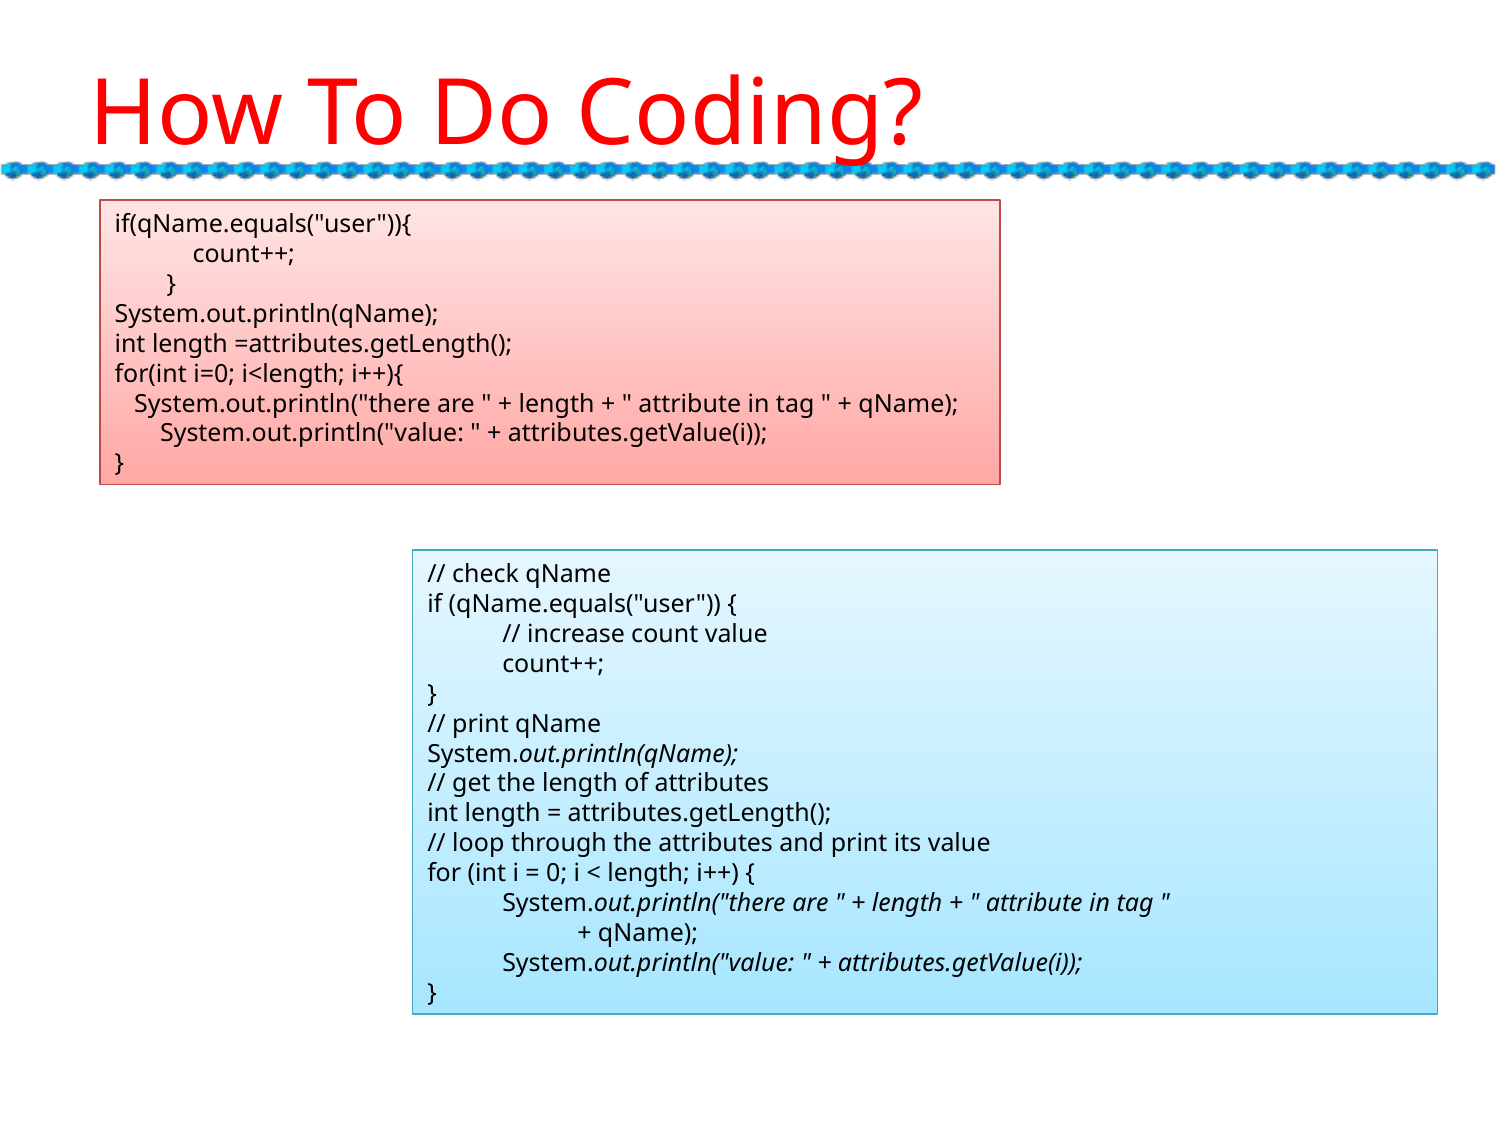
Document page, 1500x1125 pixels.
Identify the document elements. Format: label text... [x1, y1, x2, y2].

text_box if(qName.equals("user")){ count++; } System.out.println(qName); int length =attributes.getLength(); for(int i=0; i<length; i++){ System.out.println("there are " + length + " attribute in tag " + qName); System.out.println("value: " + attributes.getValue(i)); } [99, 200, 1000, 485]
text_box // check qName if (qName.equals("user")) { // increase count value count++; } // print qName System.out.println(qName); // get the length of attributes int length = attributes.getLength(); // loop through the attributes and print its value for (int i = 0; i < length; i++) { System.out.println("there are " + length + " attribute in tag " + qName); System.out.println("value: " + attributes.getValue(i)); } [412, 549, 1438, 1014]
picture [0, 161, 75, 181]
title How To Do Coding? [75, 45, 1425, 233]
picture [1425, 161, 1499, 181]
